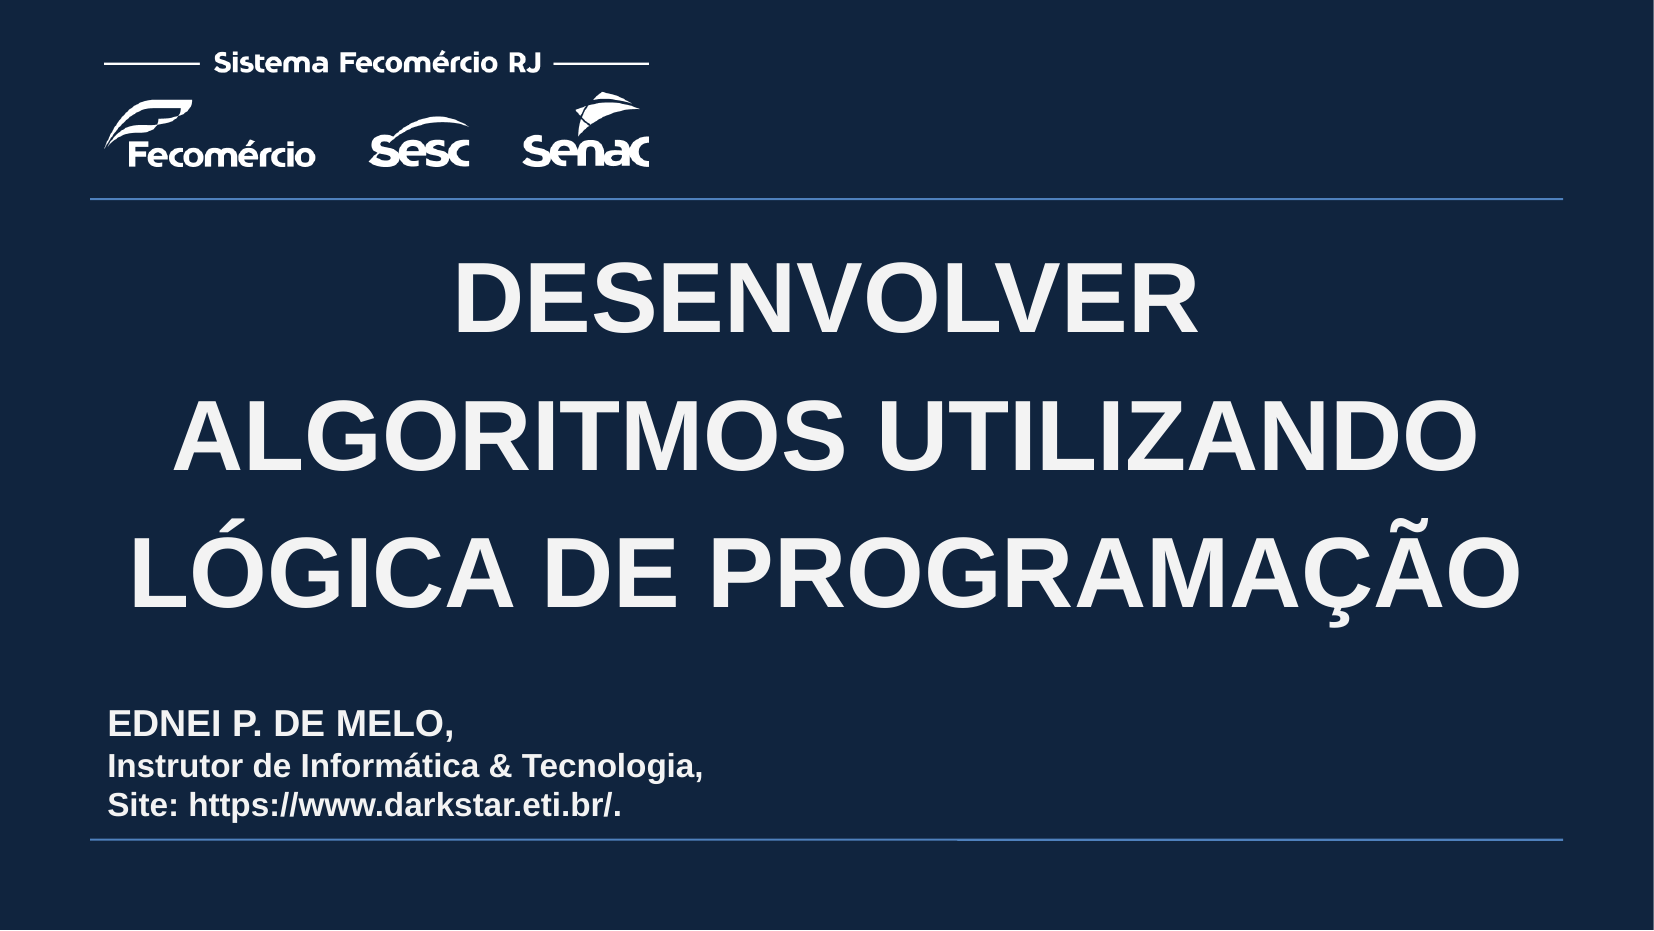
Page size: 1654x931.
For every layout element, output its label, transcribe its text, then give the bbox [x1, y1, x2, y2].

text_box EDNEI P. DE MELO, Instrutor de Informática & Tecnologia, Site: https://www.darkstar.eti.br/. [92, 691, 1560, 838]
text_box DESENVOLVER ALGORITMOS UTILIZANDO LÓGICA DE PROGRAMAÇÃO [93, 206, 1561, 628]
picture [104, 50, 649, 167]
